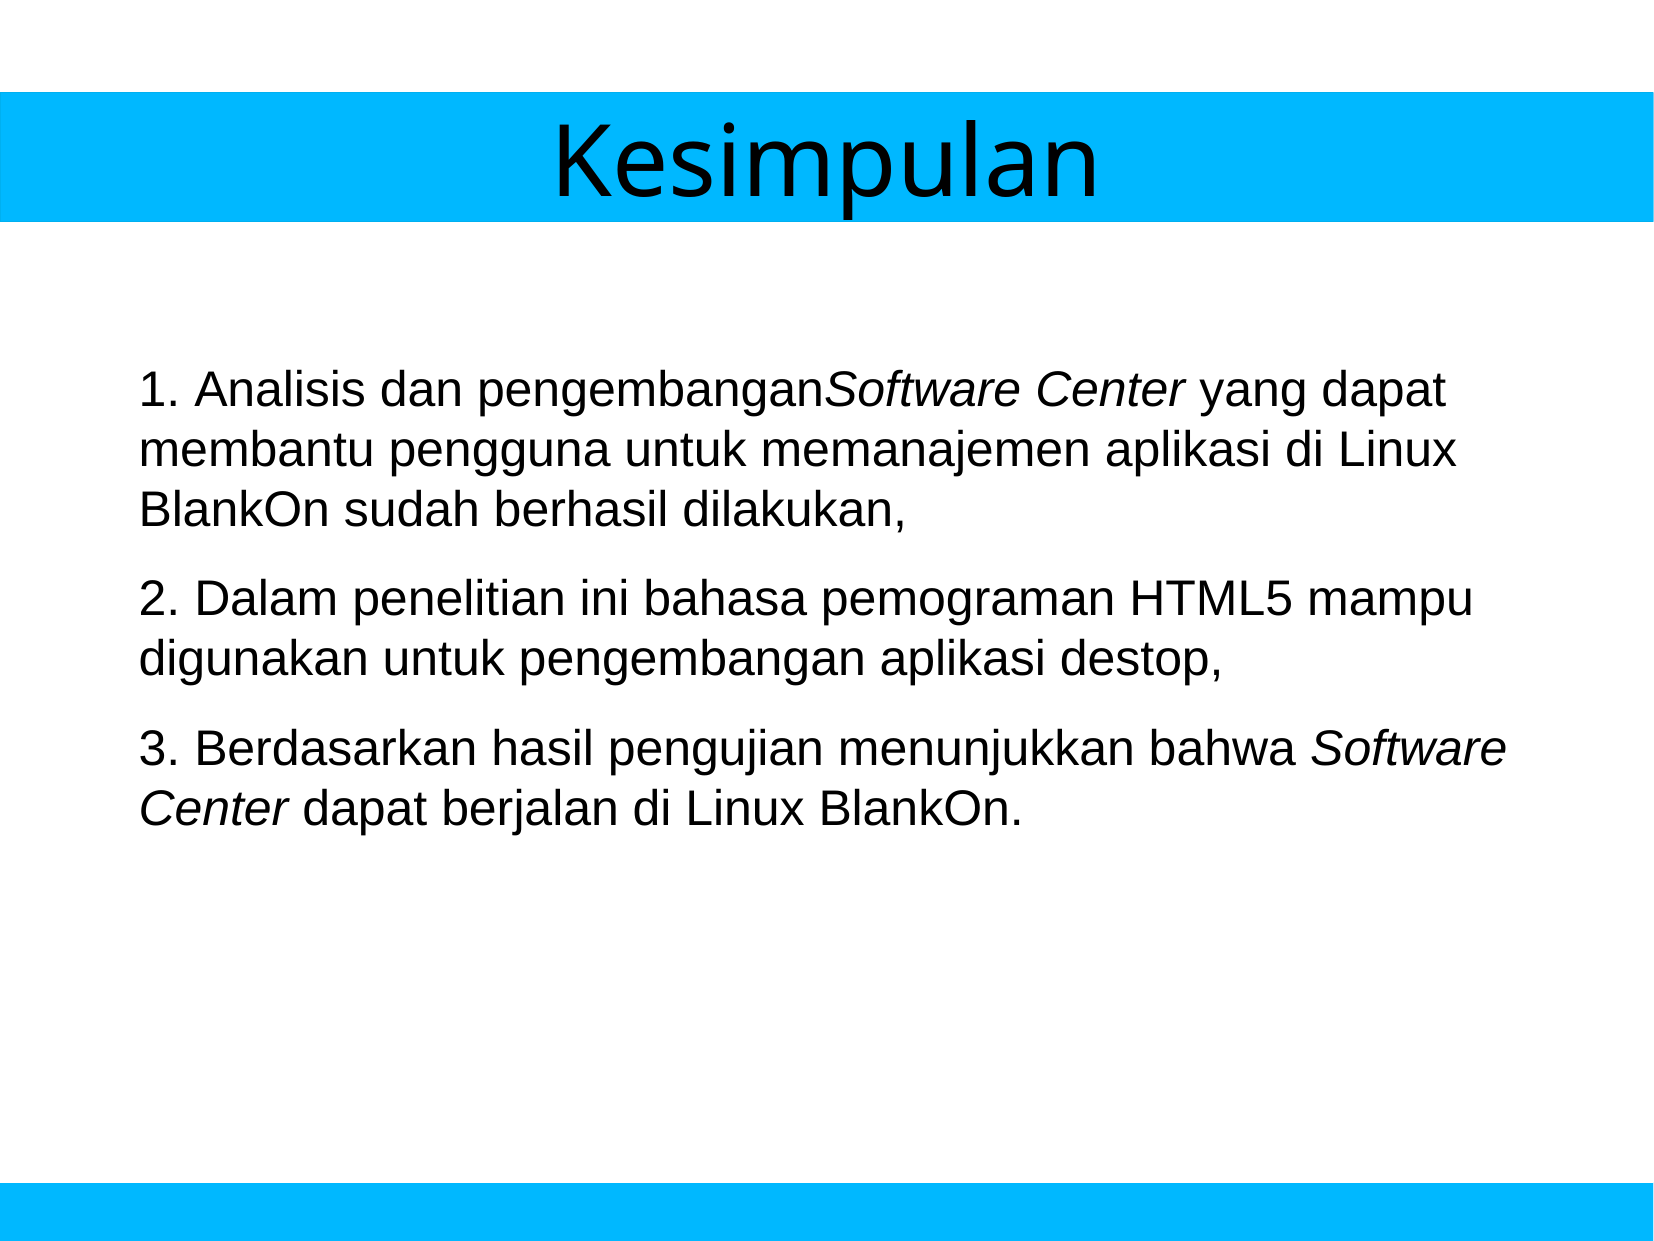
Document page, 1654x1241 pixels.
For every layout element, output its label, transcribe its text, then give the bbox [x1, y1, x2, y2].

text_box Kesimpulan [82, 49, 1571, 257]
text_box [1571, 92, 1654, 222]
text_box 1. Analisis dan pengembanganSoftware Center yang dapat membantu pengguna untuk memanajemen aplikasi di Linux BlankOn sudah berhasil dilakukan, 2. Dalam penelitian ini bahasa pemograman HTML5 mampu digunakan untuk pengembangan aplikasi destop, 3. Berdasarkan hasil pengujian menunjukkan bahwa Software Center dapat berjalan di Linux BlankOn. [123, 348, 1648, 843]
text_box [0, 92, 82, 222]
text_box [0, 1182, 1654, 1241]
